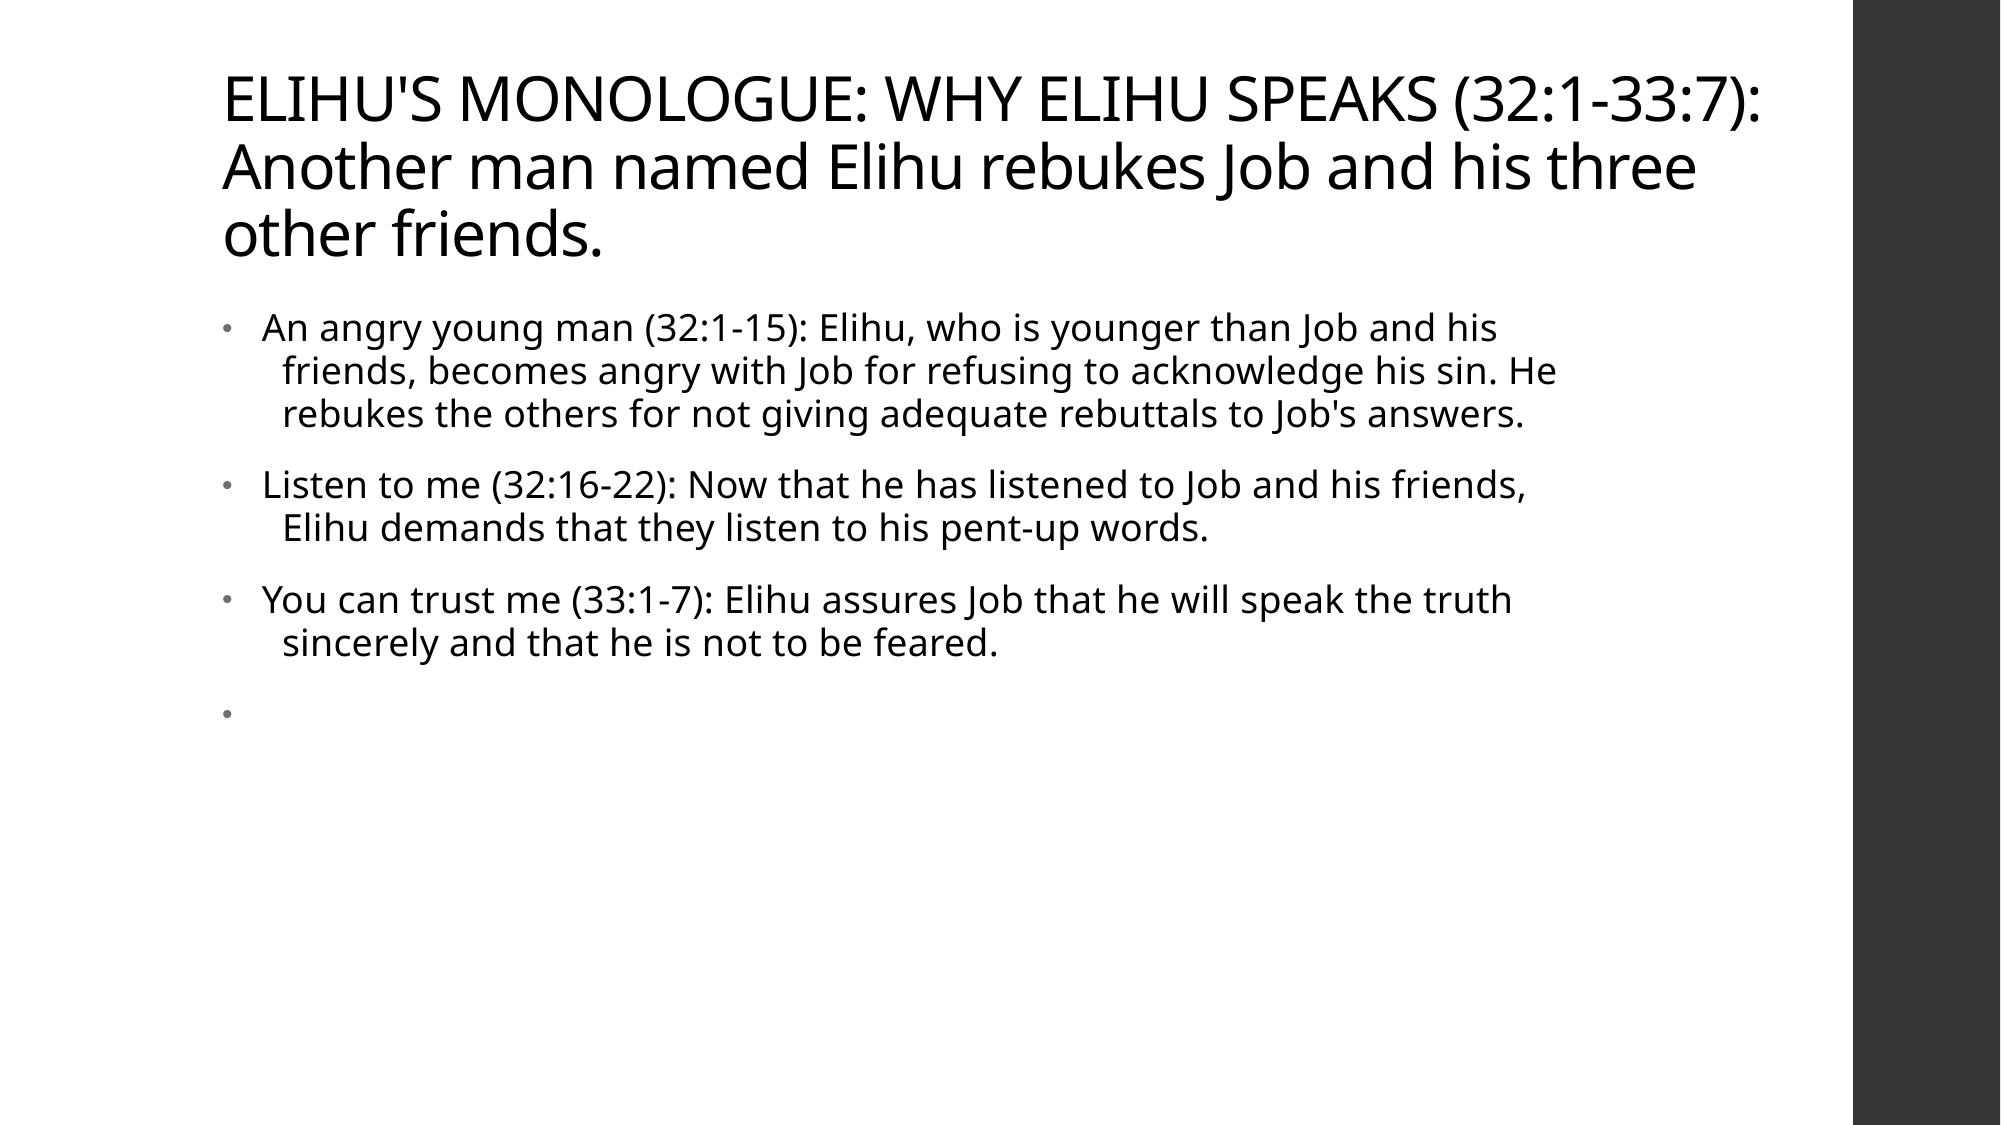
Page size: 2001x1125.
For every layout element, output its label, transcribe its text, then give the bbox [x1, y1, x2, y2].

list An angry young man (32:1-15): Elihu, who is younger than Job and his friends, becomes angry with Job for refusing to acknowledge his sin. He rebukes the others for not giving adequate rebuttals to Job's answers. Listen to me (32:16-22): Now that he has listened to Job and his friends, Elihu demands that they listen to his pent-up words. You can trust me (33:1-7): Elihu assures Job that he will speak the truth sincerely and that he is not to be feared. [206, 299, 1617, 1014]
title ELIHU'S MONOLOGUE: WHY ELIHU SPEAKS (32:1-33:7): Another man named Elihu rebukes Job and his three other friends. [206, 60, 1797, 278]
